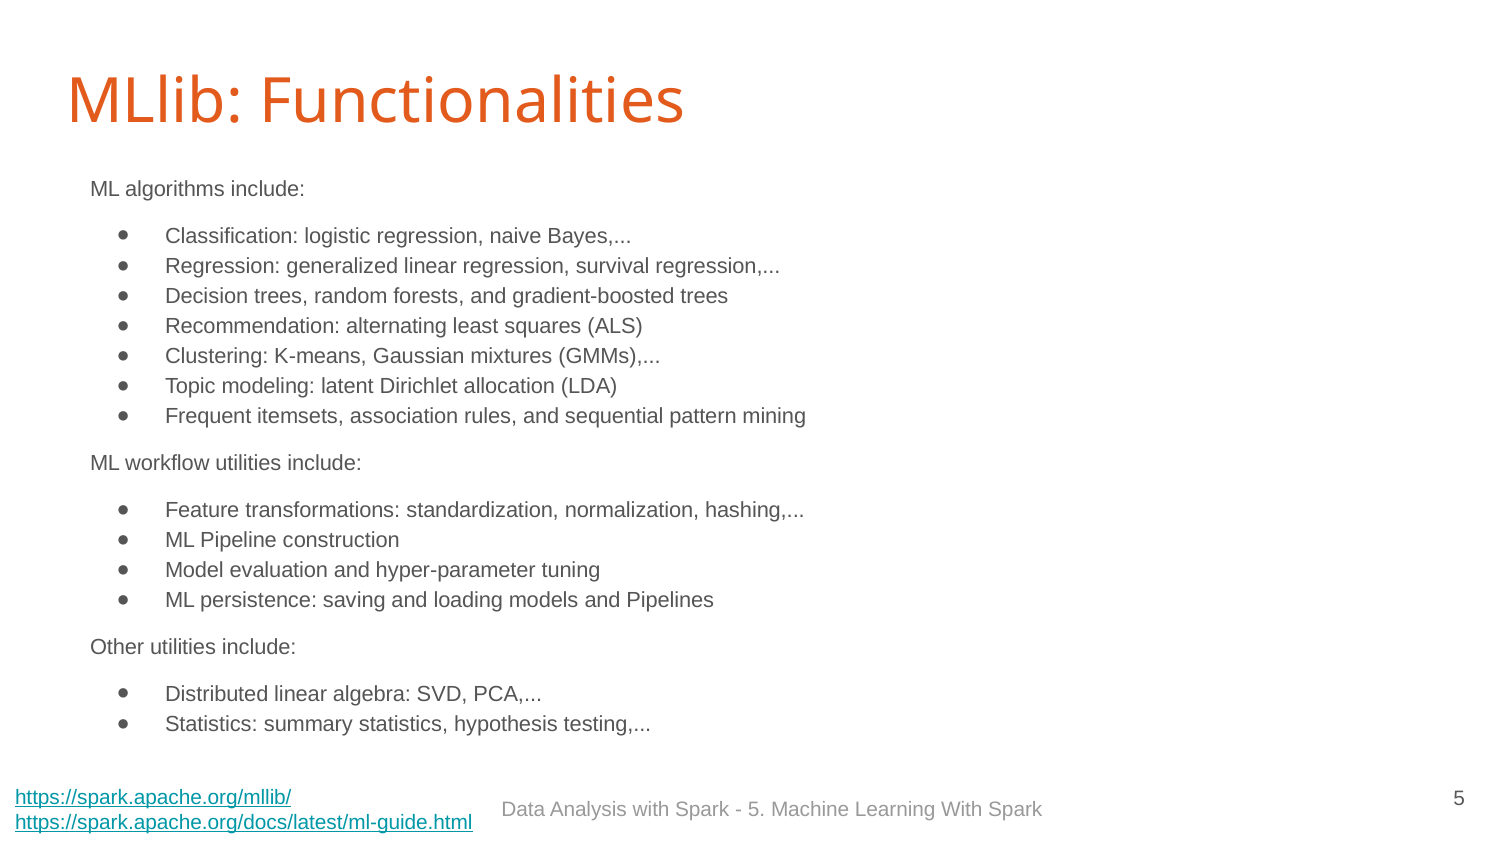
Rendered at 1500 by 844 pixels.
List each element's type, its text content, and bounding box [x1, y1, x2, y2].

text_box Data Analysis with Spark - 5. Machine Learning With Spark [628, 781, 1064, 830]
slide_number <number> [1389, 764, 1480, 830]
text_box ML algorithms include: Classification: logistic regression, naive Bayes,... Regression: generalized linear regression, survival regression,... Decision trees, random forests, and gradient-boosted trees Recommendation: alternating least squares (ALS) Clustering: K-means, Gaussian mixtures (GMMs),... Topic modeling: latent Dirichlet allocation (LDA) Frequent itemsets, association rules, and sequential pattern mining ML workflow utilities include: Feature transformations: standardization, normalization, hashing,... ML Pipeline construction Model evaluation and hyper-parameter tuning ML persistence: saving and loading models and Pipelines Other utilities include: Distributed linear algebra: SVD, PCA,... Statistics: summary statistics, hypothesis testing,... [75, 155, 1276, 758]
title MLlib: Functionalities [51, 34, 1493, 129]
text_box https://spark.apache.org/mllib/ https://spark.apache.org/docs/latest/ml-guide.html [0, 768, 628, 843]
